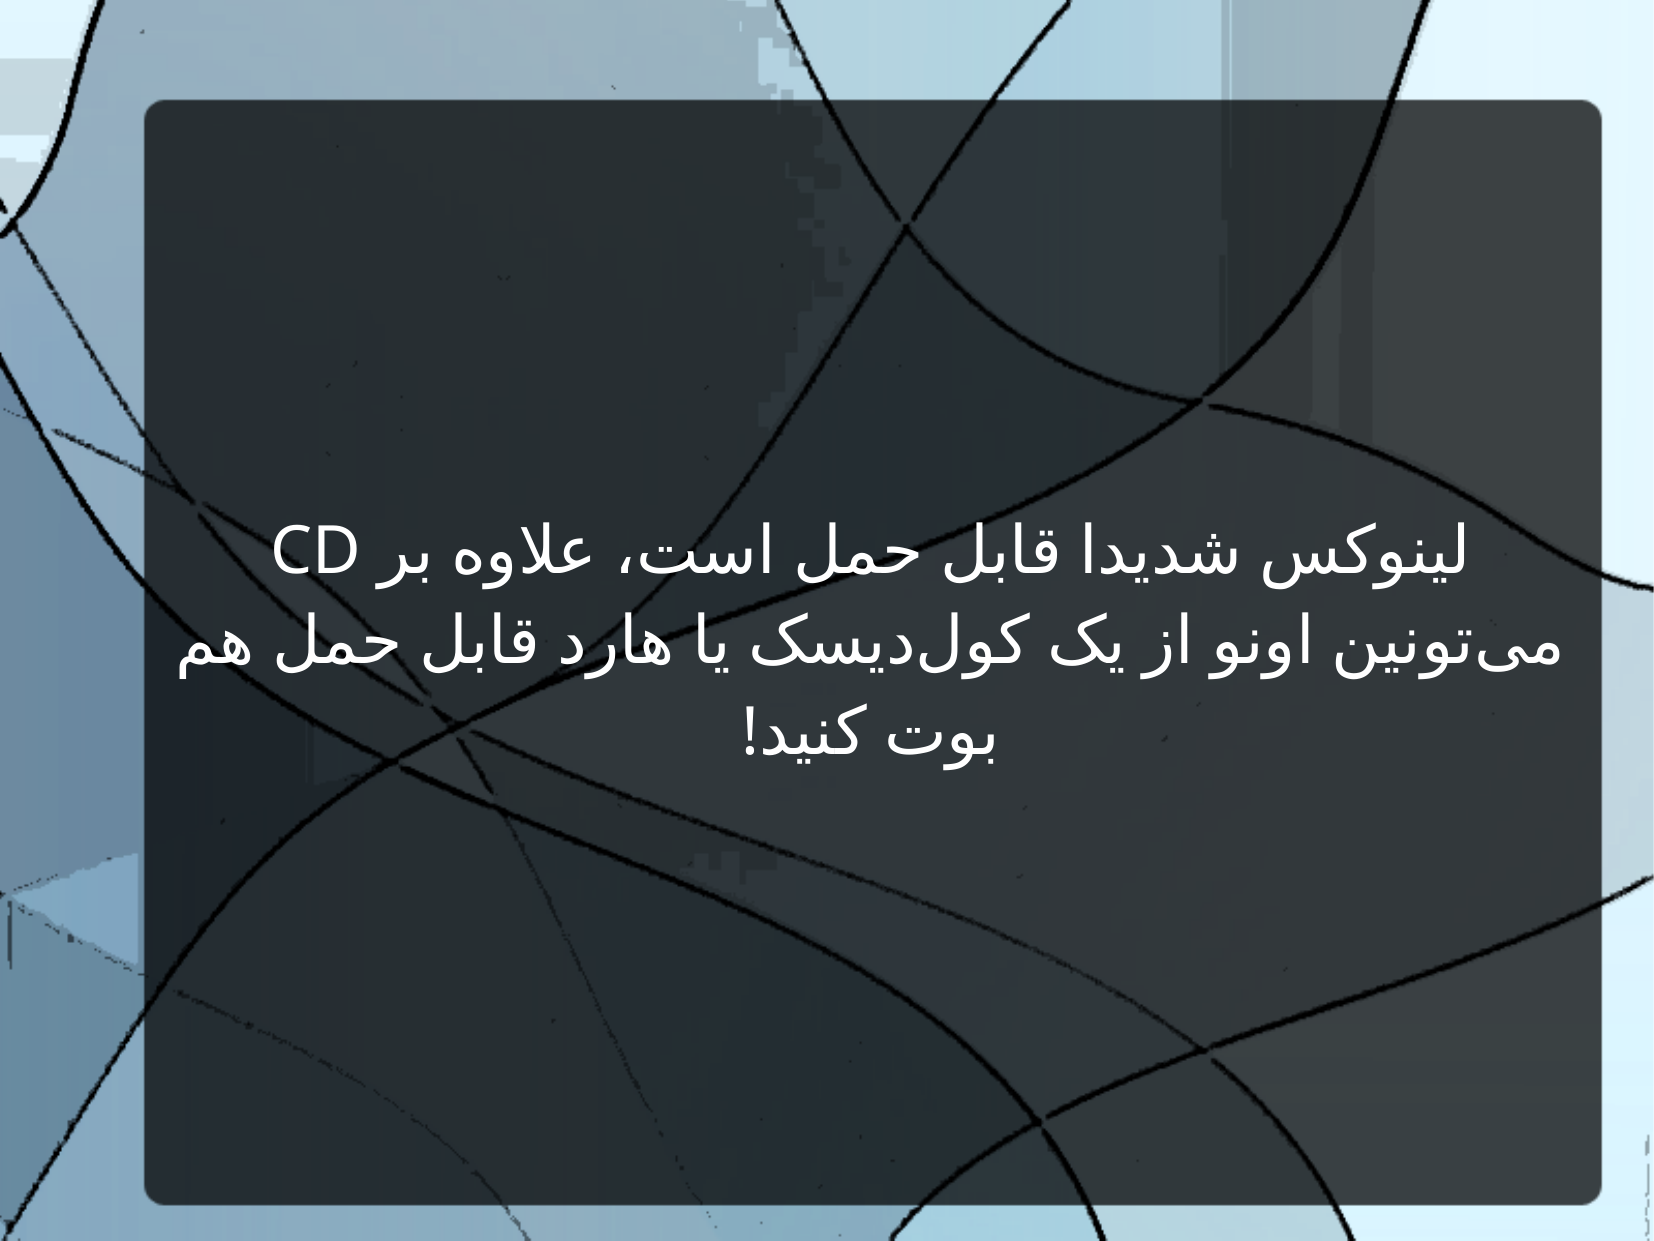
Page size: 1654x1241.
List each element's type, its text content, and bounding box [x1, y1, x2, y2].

subtitle لینوکس شدیدا قابل حمل است، علاوه بر CD می‌تونین اونو از یک کول‌دیسک یا هارد قابل حمل هم بوت کنید! [159, 115, 1583, 1161]
picture [0, 0, 1654, 1241]
